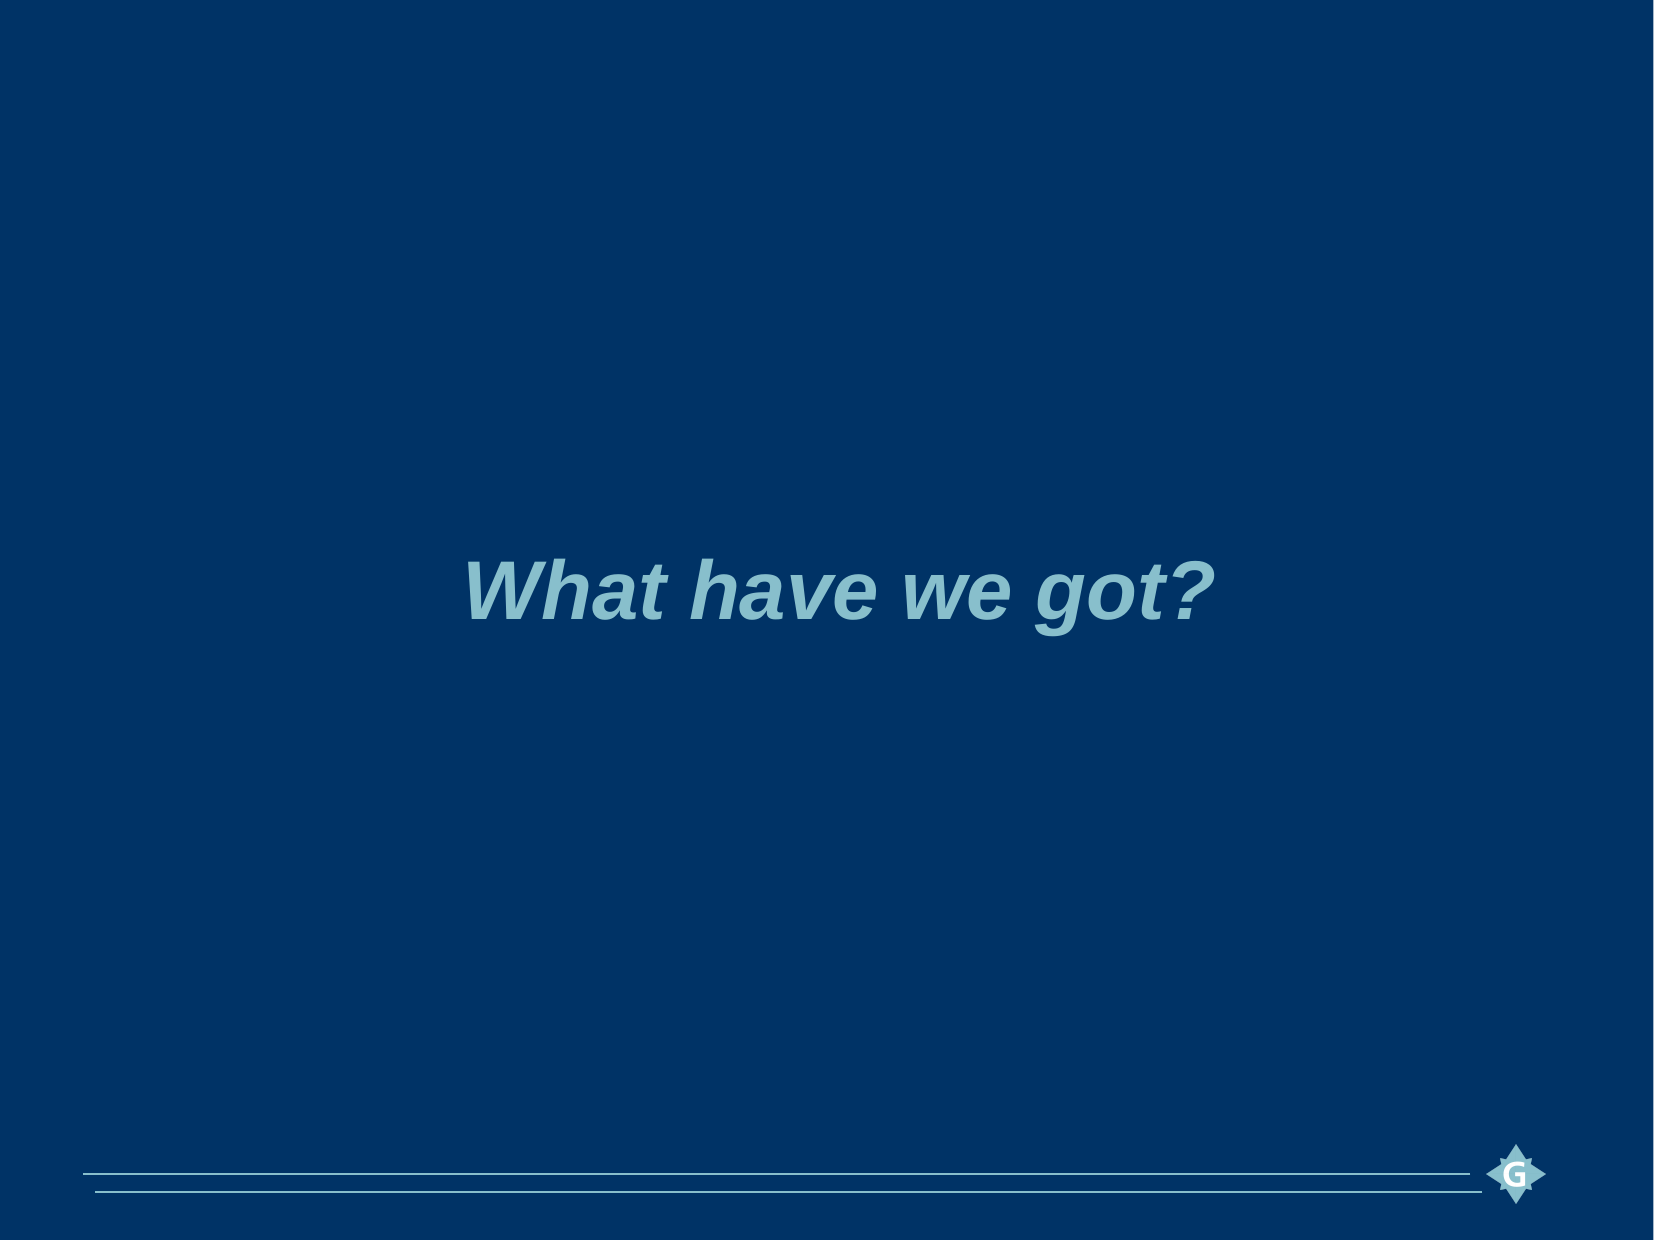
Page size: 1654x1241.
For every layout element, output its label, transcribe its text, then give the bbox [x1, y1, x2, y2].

picture [1486, 1144, 1546, 1204]
title What have we got? [462, 487, 1276, 695]
